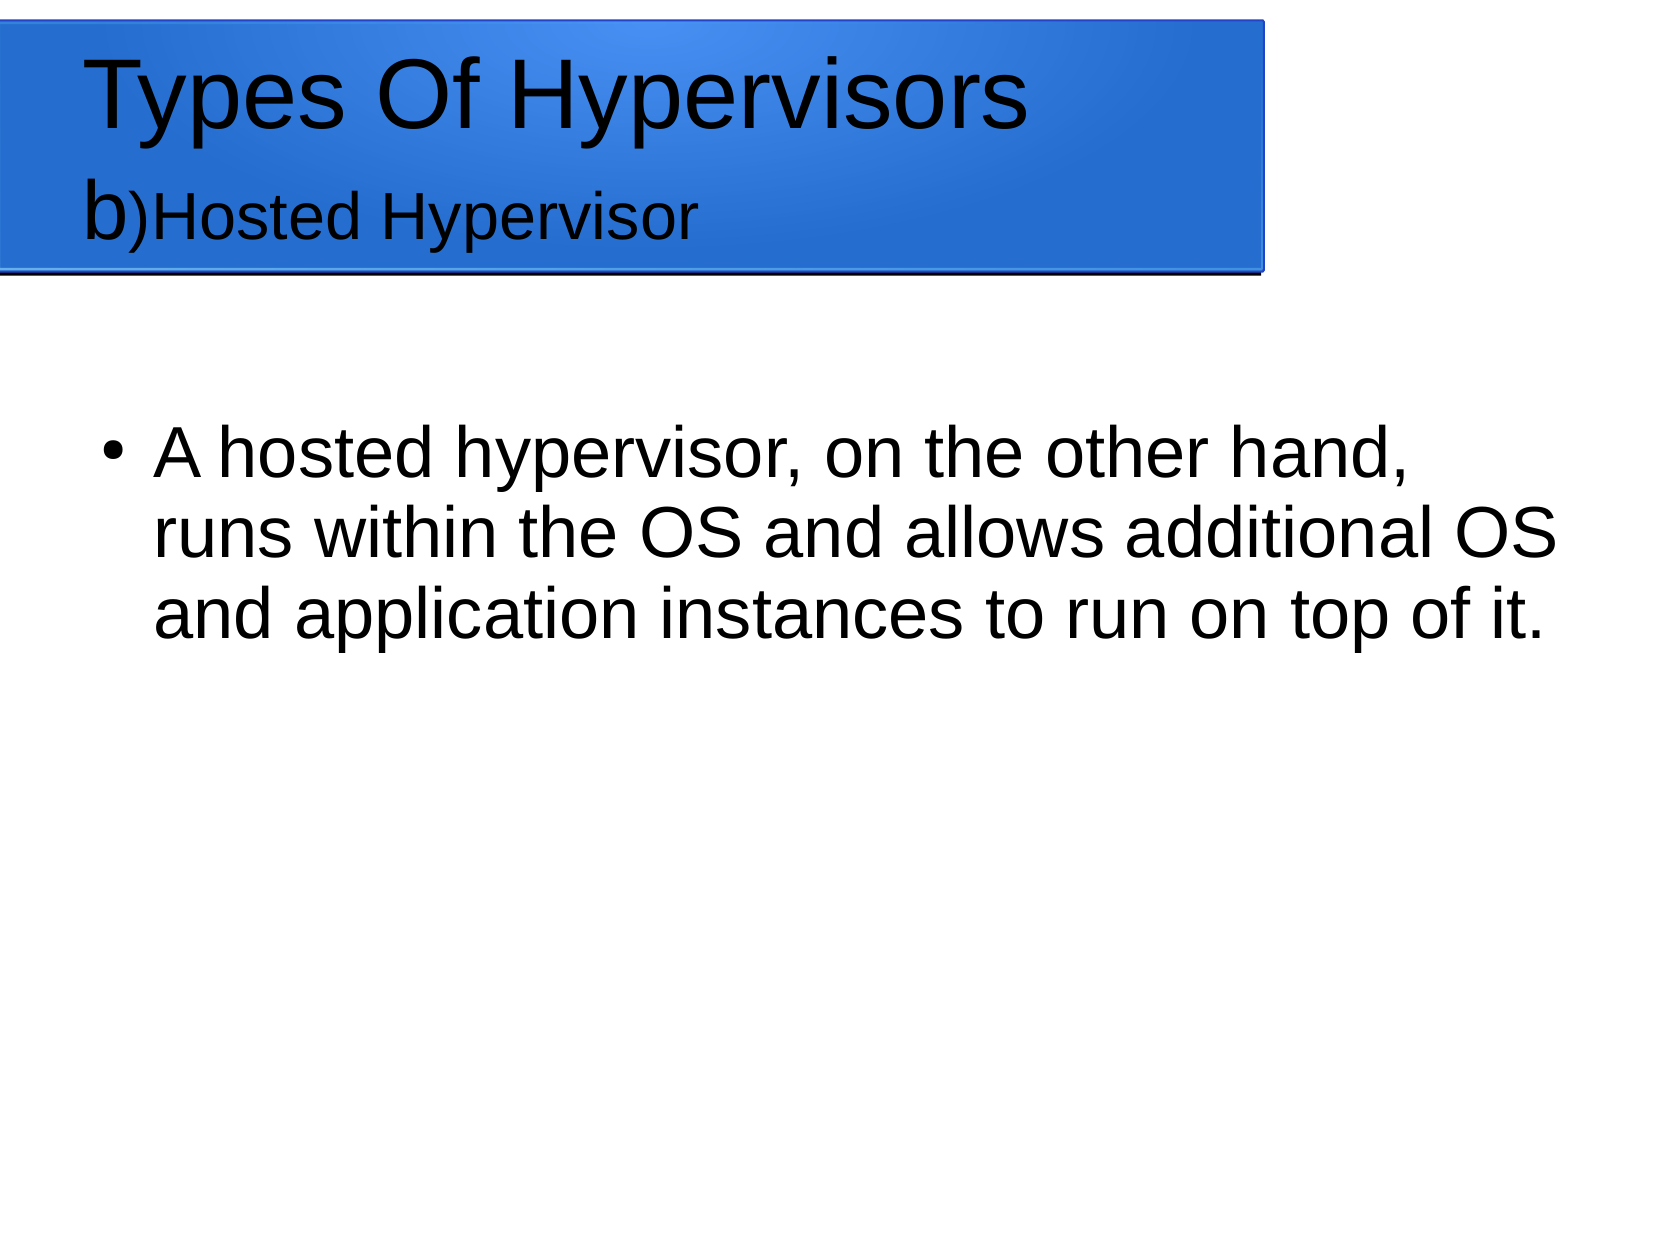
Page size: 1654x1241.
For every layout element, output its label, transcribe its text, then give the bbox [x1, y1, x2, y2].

list A hosted hypervisor, on the other hand, runs within the OS and allows additional OS and application instances to run on top of it. [82, 299, 1571, 1019]
title Types Of Hypervisors b)Hosted Hypervisor [82, 38, 1235, 261]
